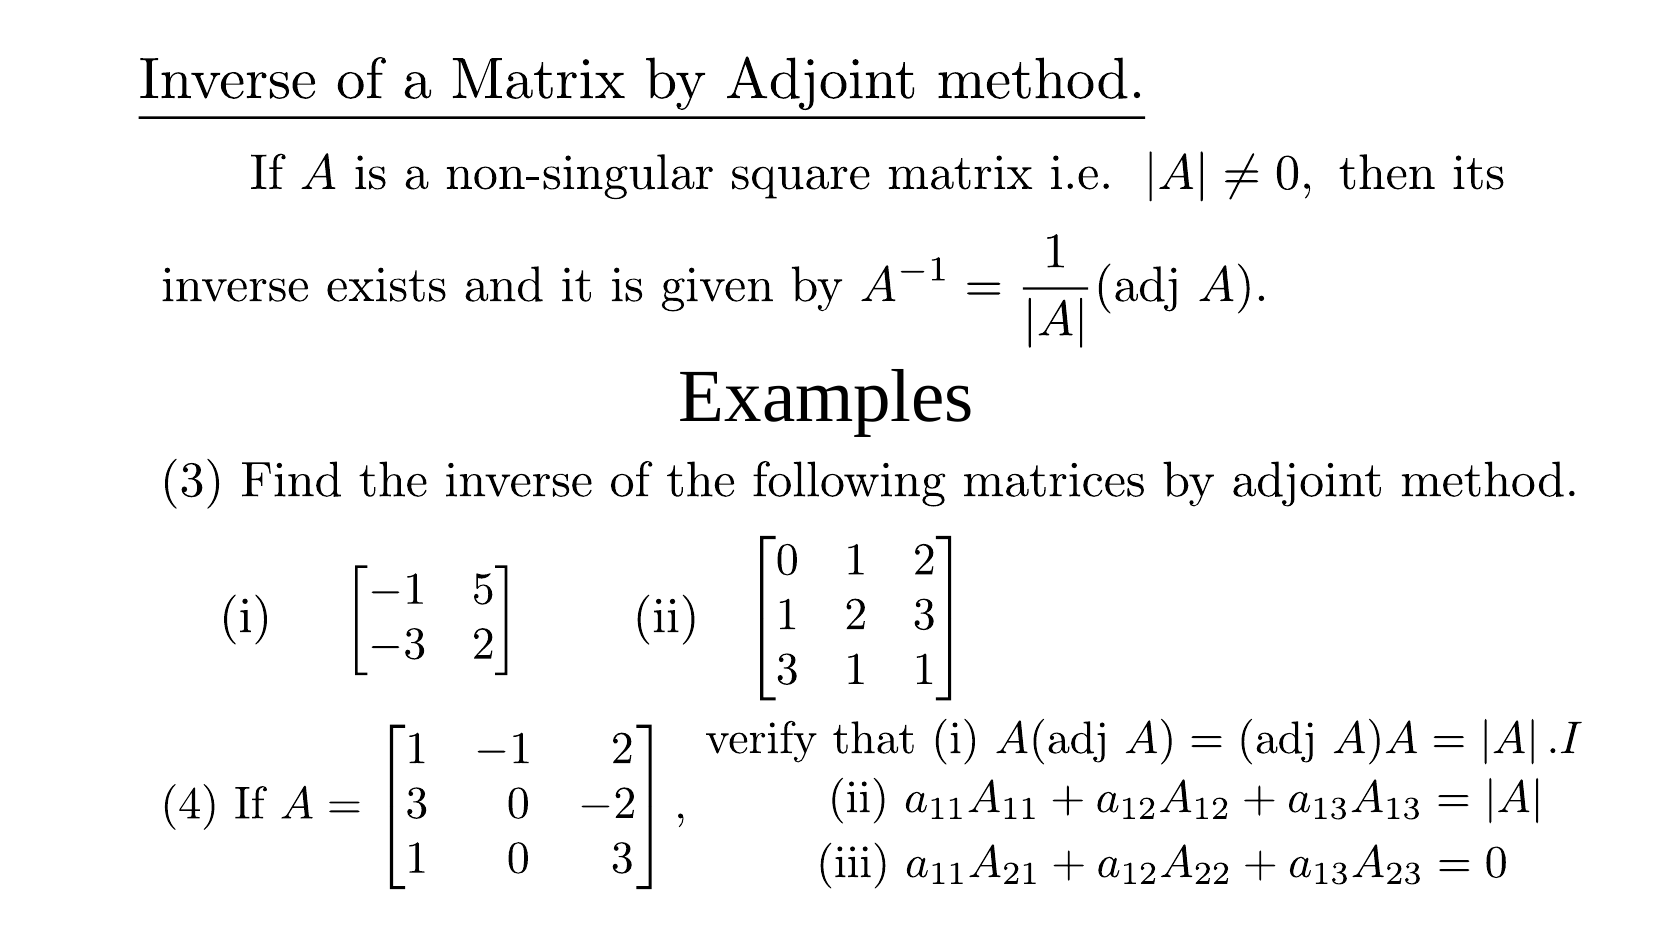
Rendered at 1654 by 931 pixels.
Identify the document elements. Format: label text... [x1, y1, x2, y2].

text_box [830, 777, 1539, 824]
text_box [138, 56, 1146, 119]
title Examples [82, 354, 1571, 438]
text_box [818, 842, 1506, 889]
text_box [162, 458, 1575, 509]
text_box [162, 724, 684, 890]
text_box [162, 234, 1265, 348]
text_box [251, 151, 1504, 202]
text_box [747, 535, 952, 701]
text_box [345, 565, 508, 676]
text_box [706, 718, 1582, 765]
text_box [635, 594, 695, 645]
text_box [221, 594, 267, 645]
subtitle [47, 35, 1607, 898]
